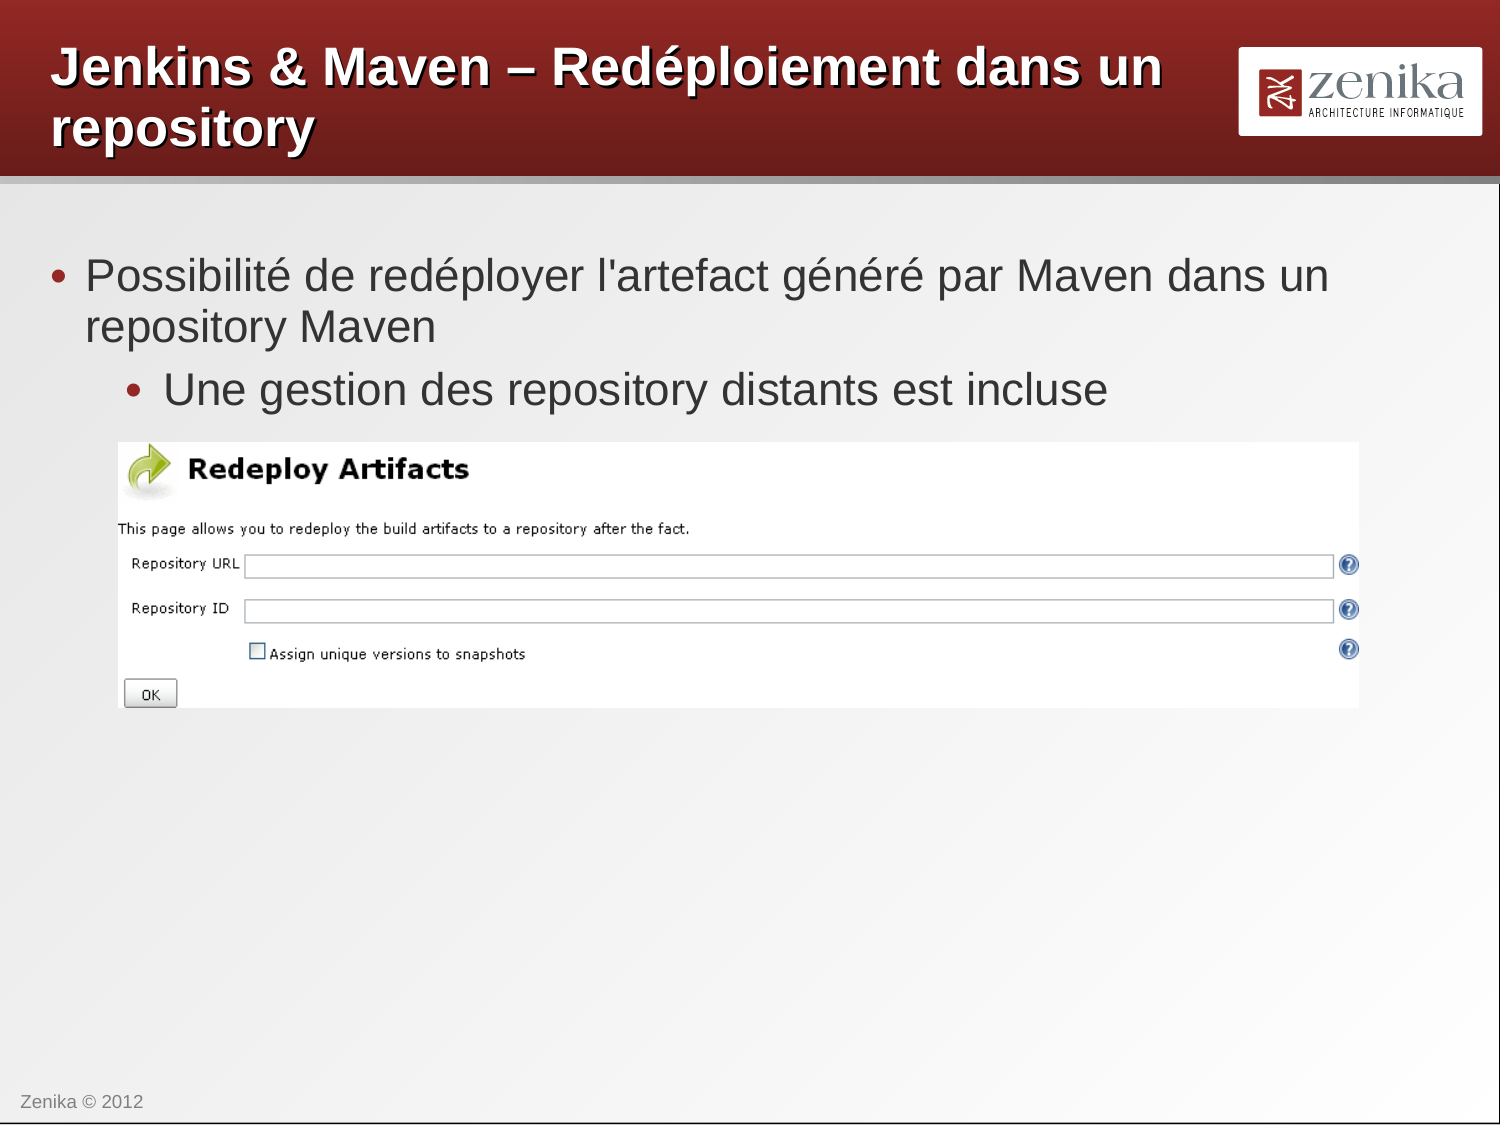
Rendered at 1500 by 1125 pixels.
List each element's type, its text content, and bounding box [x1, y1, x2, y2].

title Jenkins & Maven – Redéploiement dans un repository [50, 15, 1206, 180]
list Possibilité de redéployer l'artefact généré par Maven dans un repository Maven Une gestion des repository distants est incluse [50, 249, 1435, 1079]
picture [1257, 58, 1464, 125]
